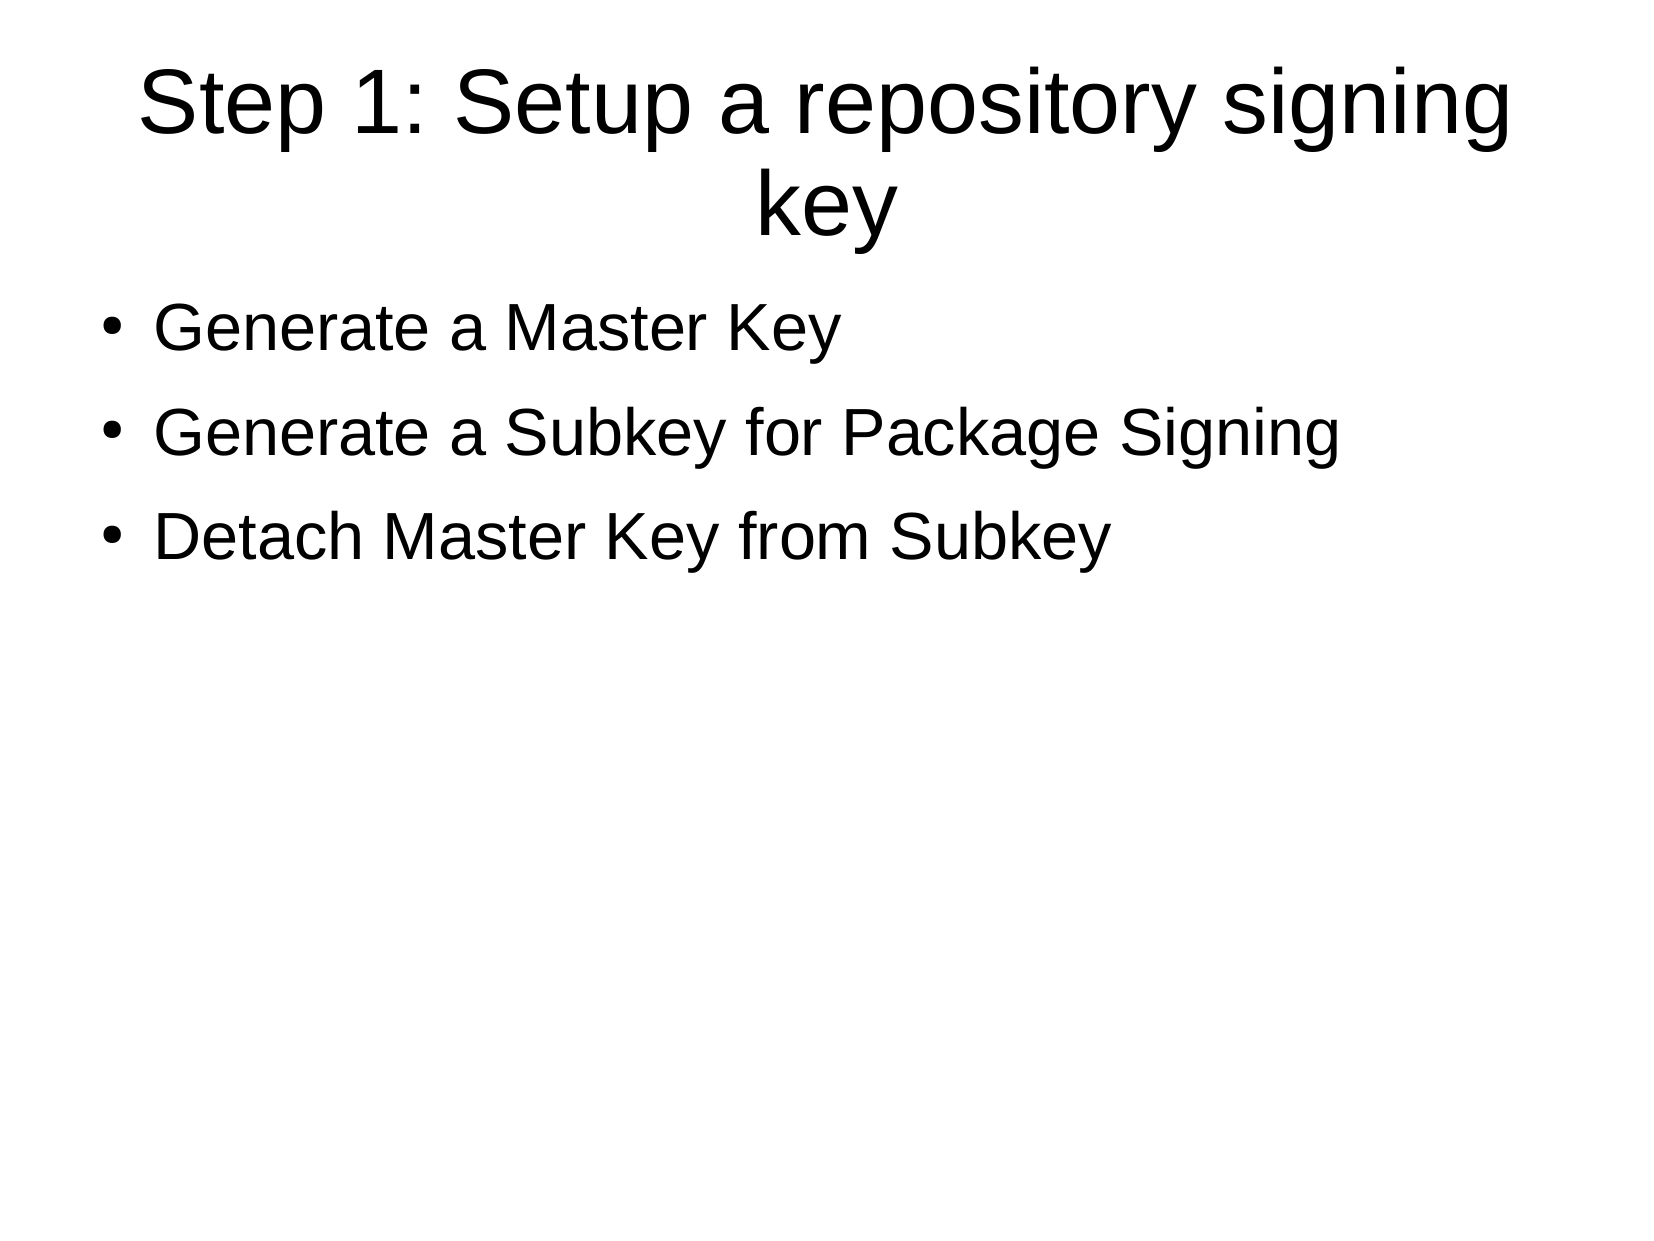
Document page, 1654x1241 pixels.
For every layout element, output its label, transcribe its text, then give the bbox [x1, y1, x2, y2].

list Generate a Master Key Generate a Subkey for Package Signing Detach Master Key from Subkey [82, 290, 1571, 1010]
title Step 1: Setup a repository signing key [82, 49, 1571, 257]
